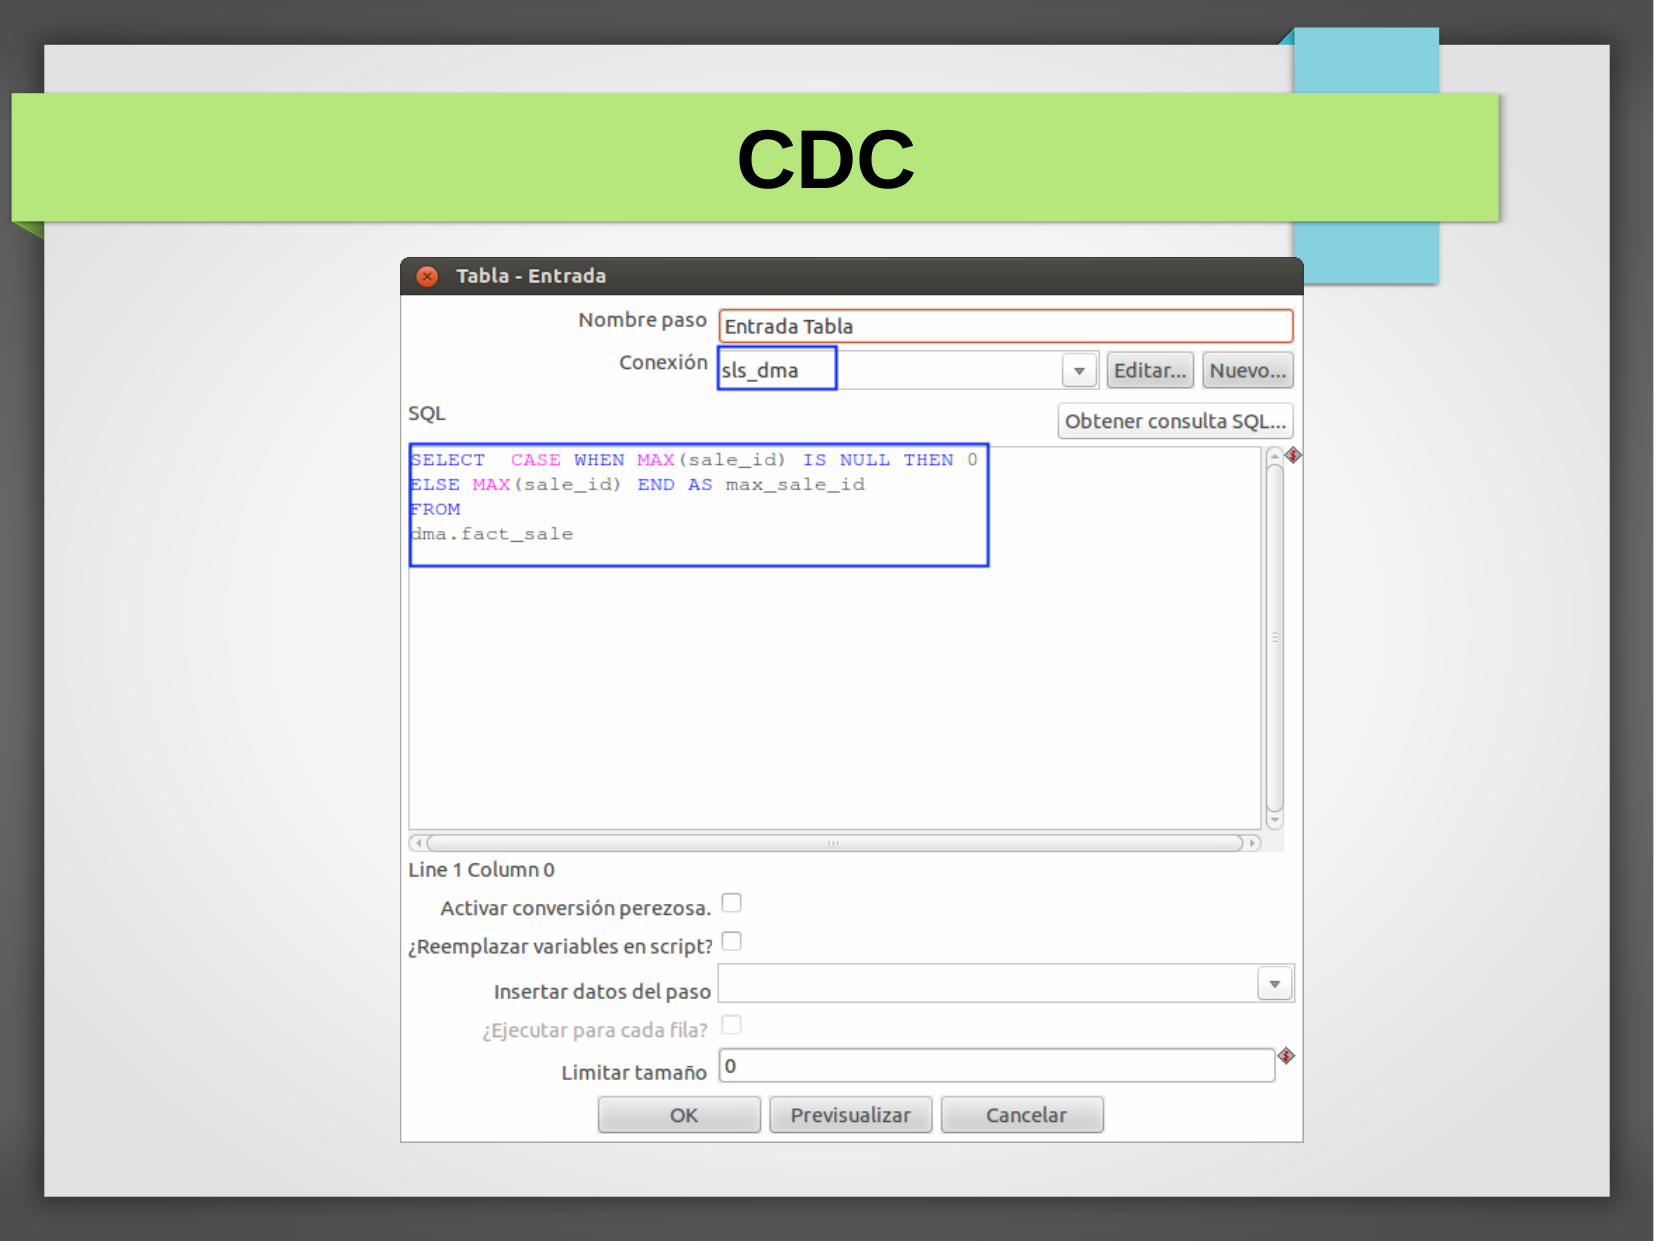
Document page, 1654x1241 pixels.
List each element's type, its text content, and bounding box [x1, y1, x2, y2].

title CDC [70, 106, 1583, 213]
picture [0, 0, 1654, 1241]
